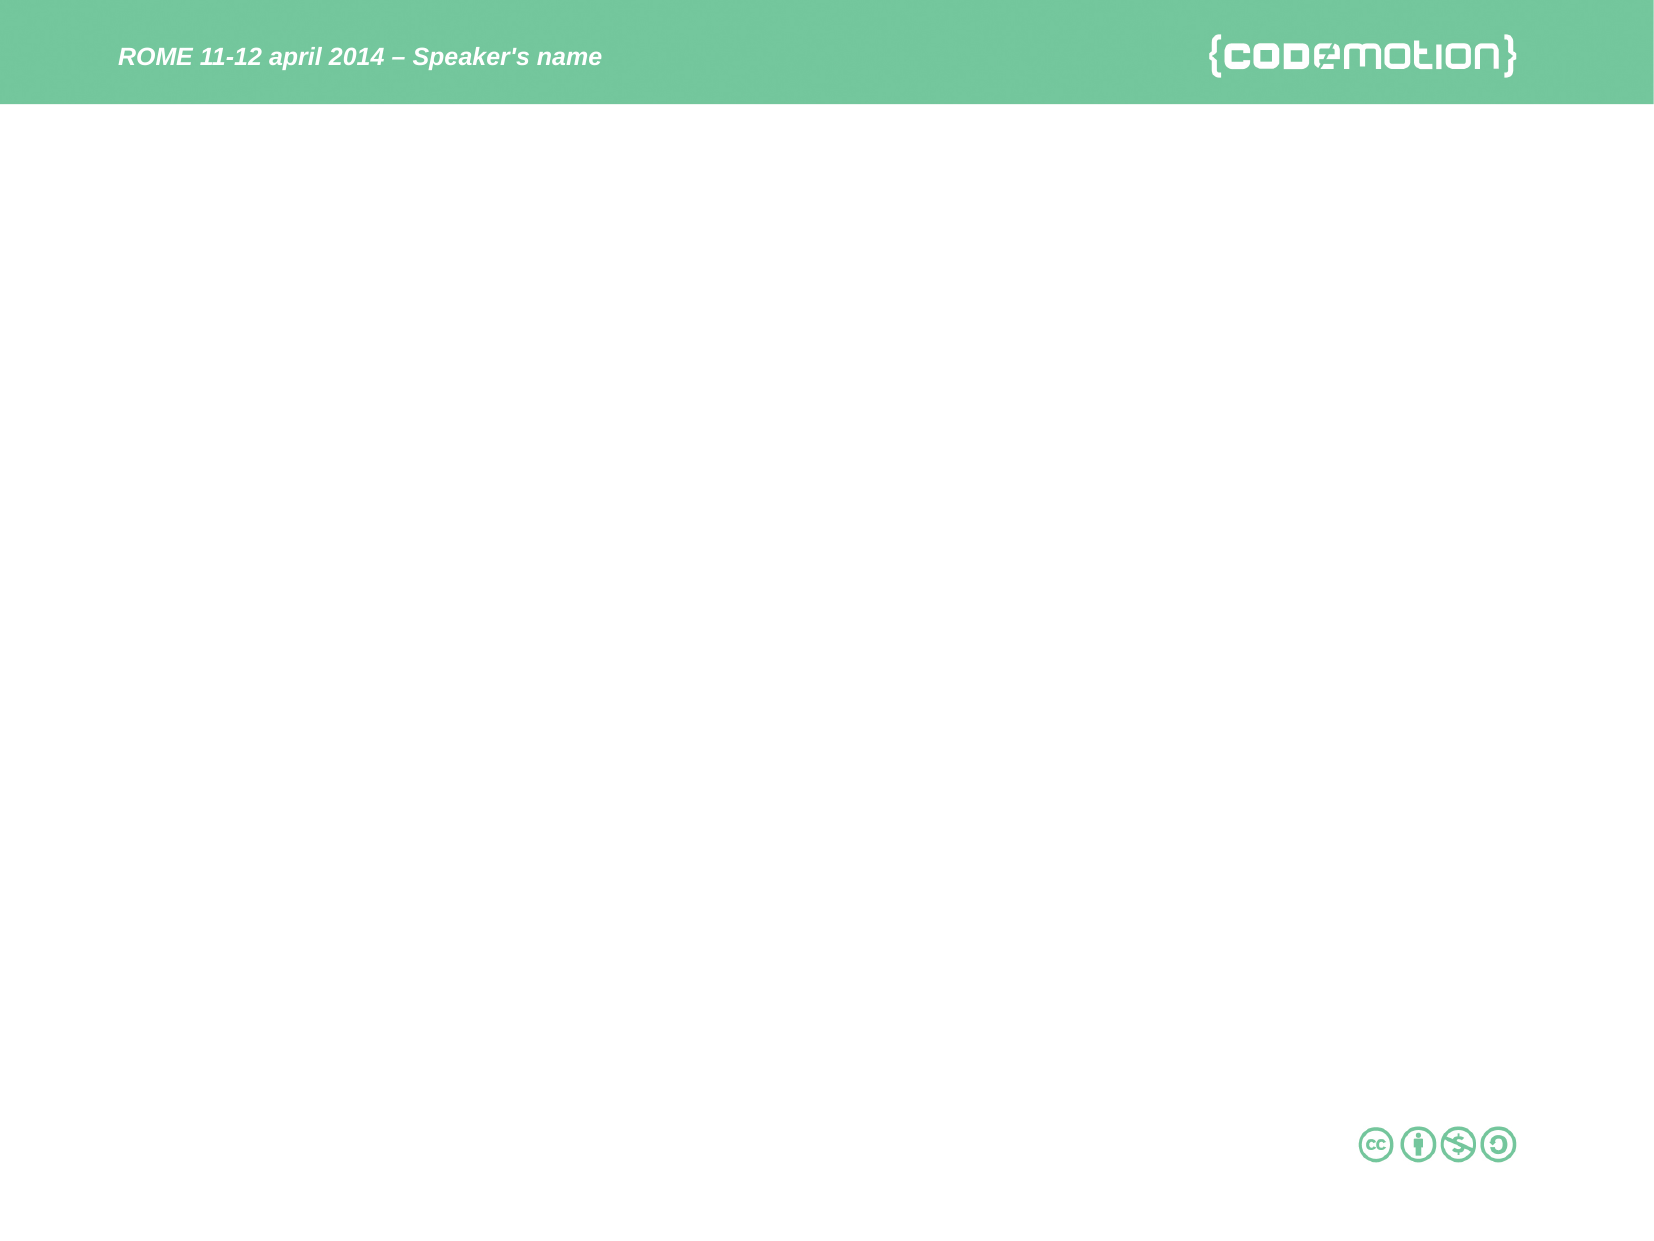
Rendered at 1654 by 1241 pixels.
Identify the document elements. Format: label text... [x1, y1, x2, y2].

picture [0, 0, 1654, 1241]
title ROME 11-12 april 2014 – Speaker's name [118, 0, 1607, 160]
